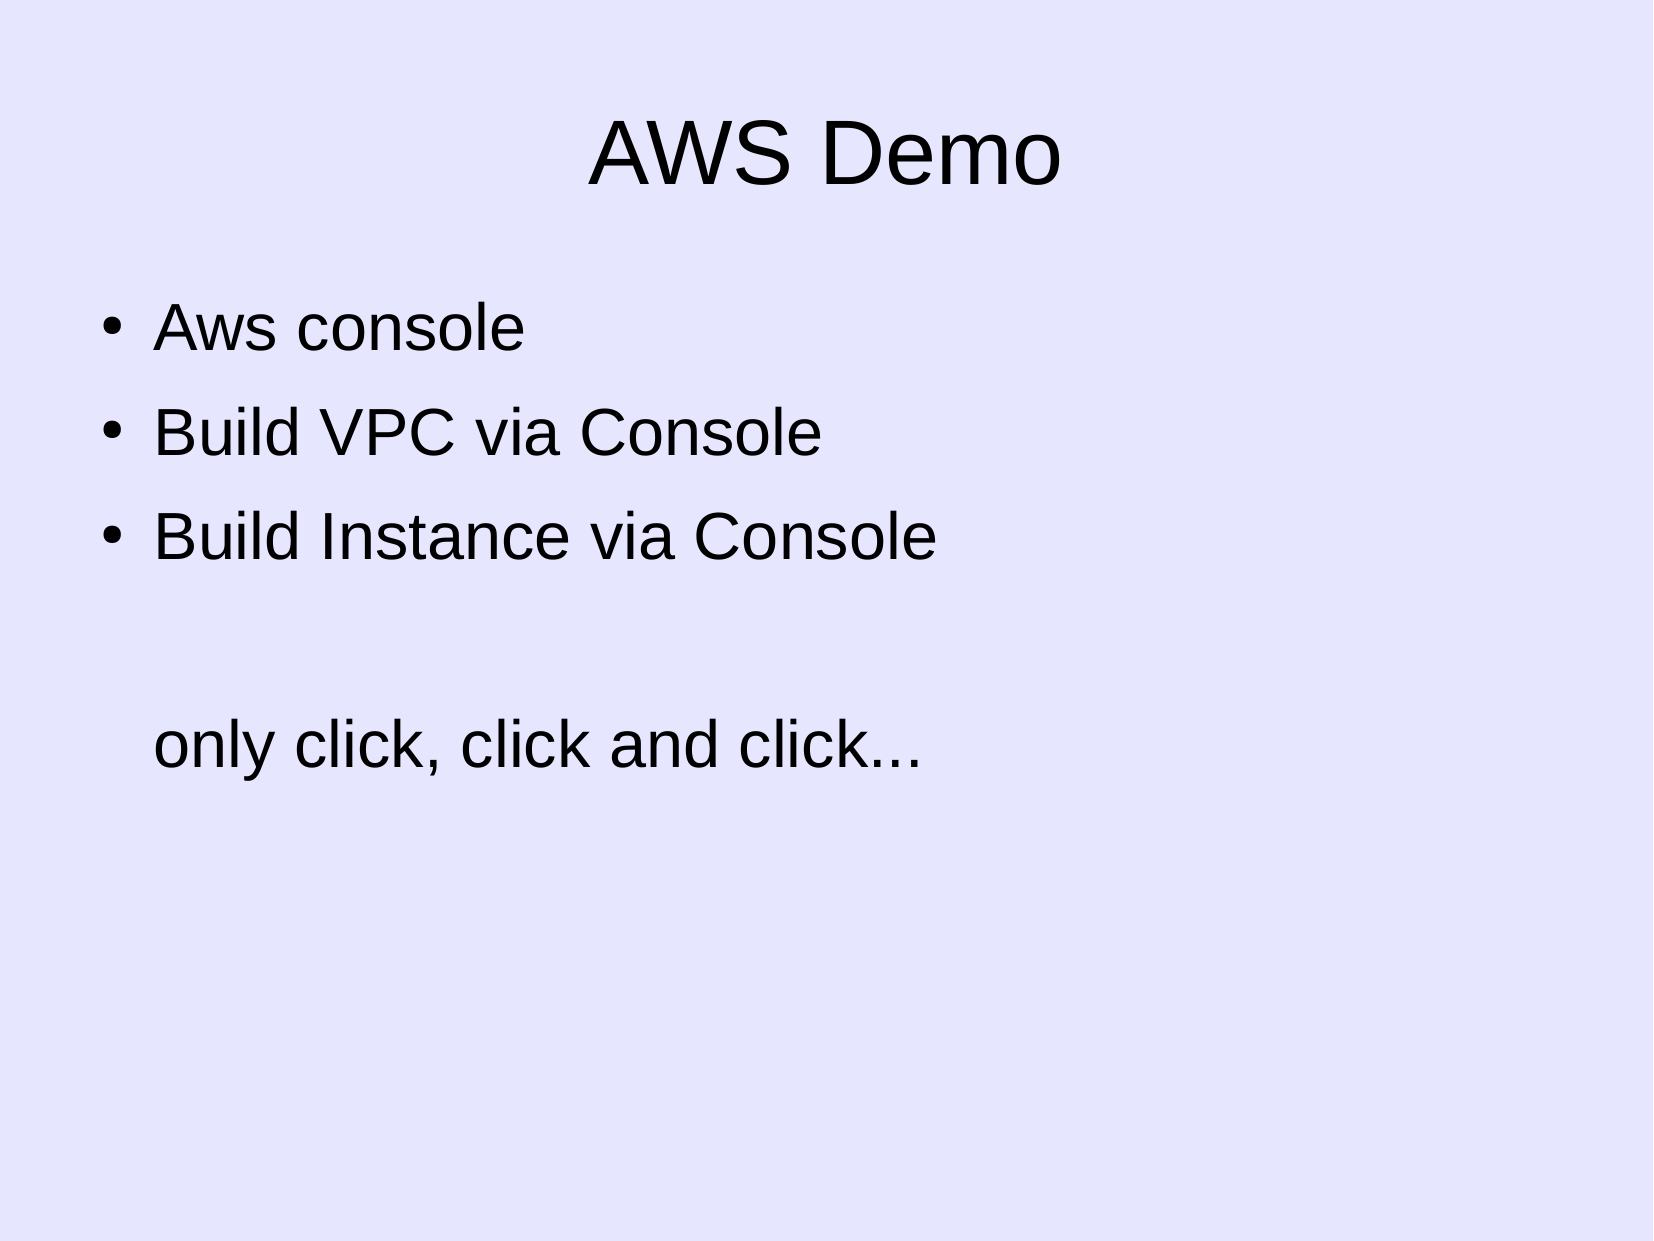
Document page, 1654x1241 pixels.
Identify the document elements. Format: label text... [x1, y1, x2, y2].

list Aws console Build VPC via Console Build Instance via Console only click, click and click... [82, 290, 1571, 1010]
title AWS Demo [82, 49, 1571, 257]
